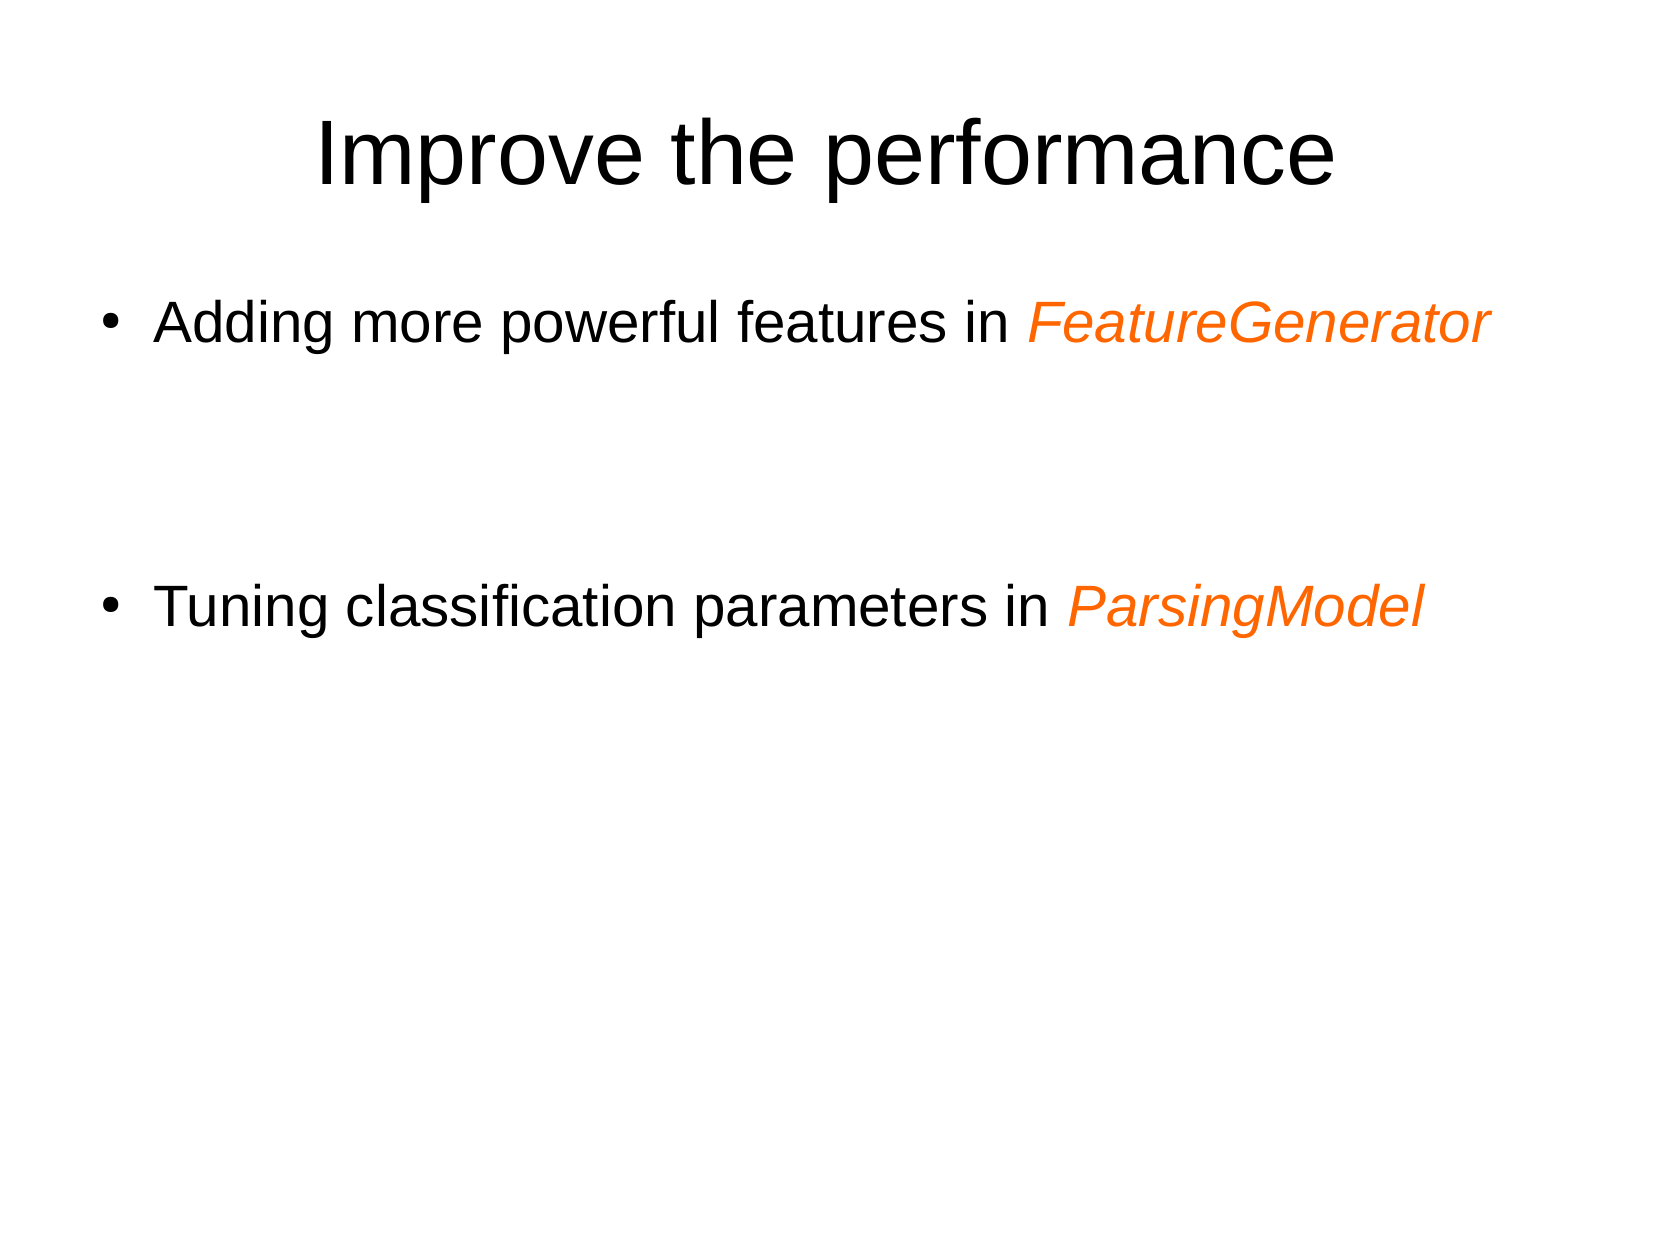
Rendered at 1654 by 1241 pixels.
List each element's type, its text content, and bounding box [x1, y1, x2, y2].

title Improve the performance [82, 49, 1571, 257]
list Adding more powerful features in FeatureGenerator Tuning classification parameters in ParsingModel [82, 290, 1571, 1010]
